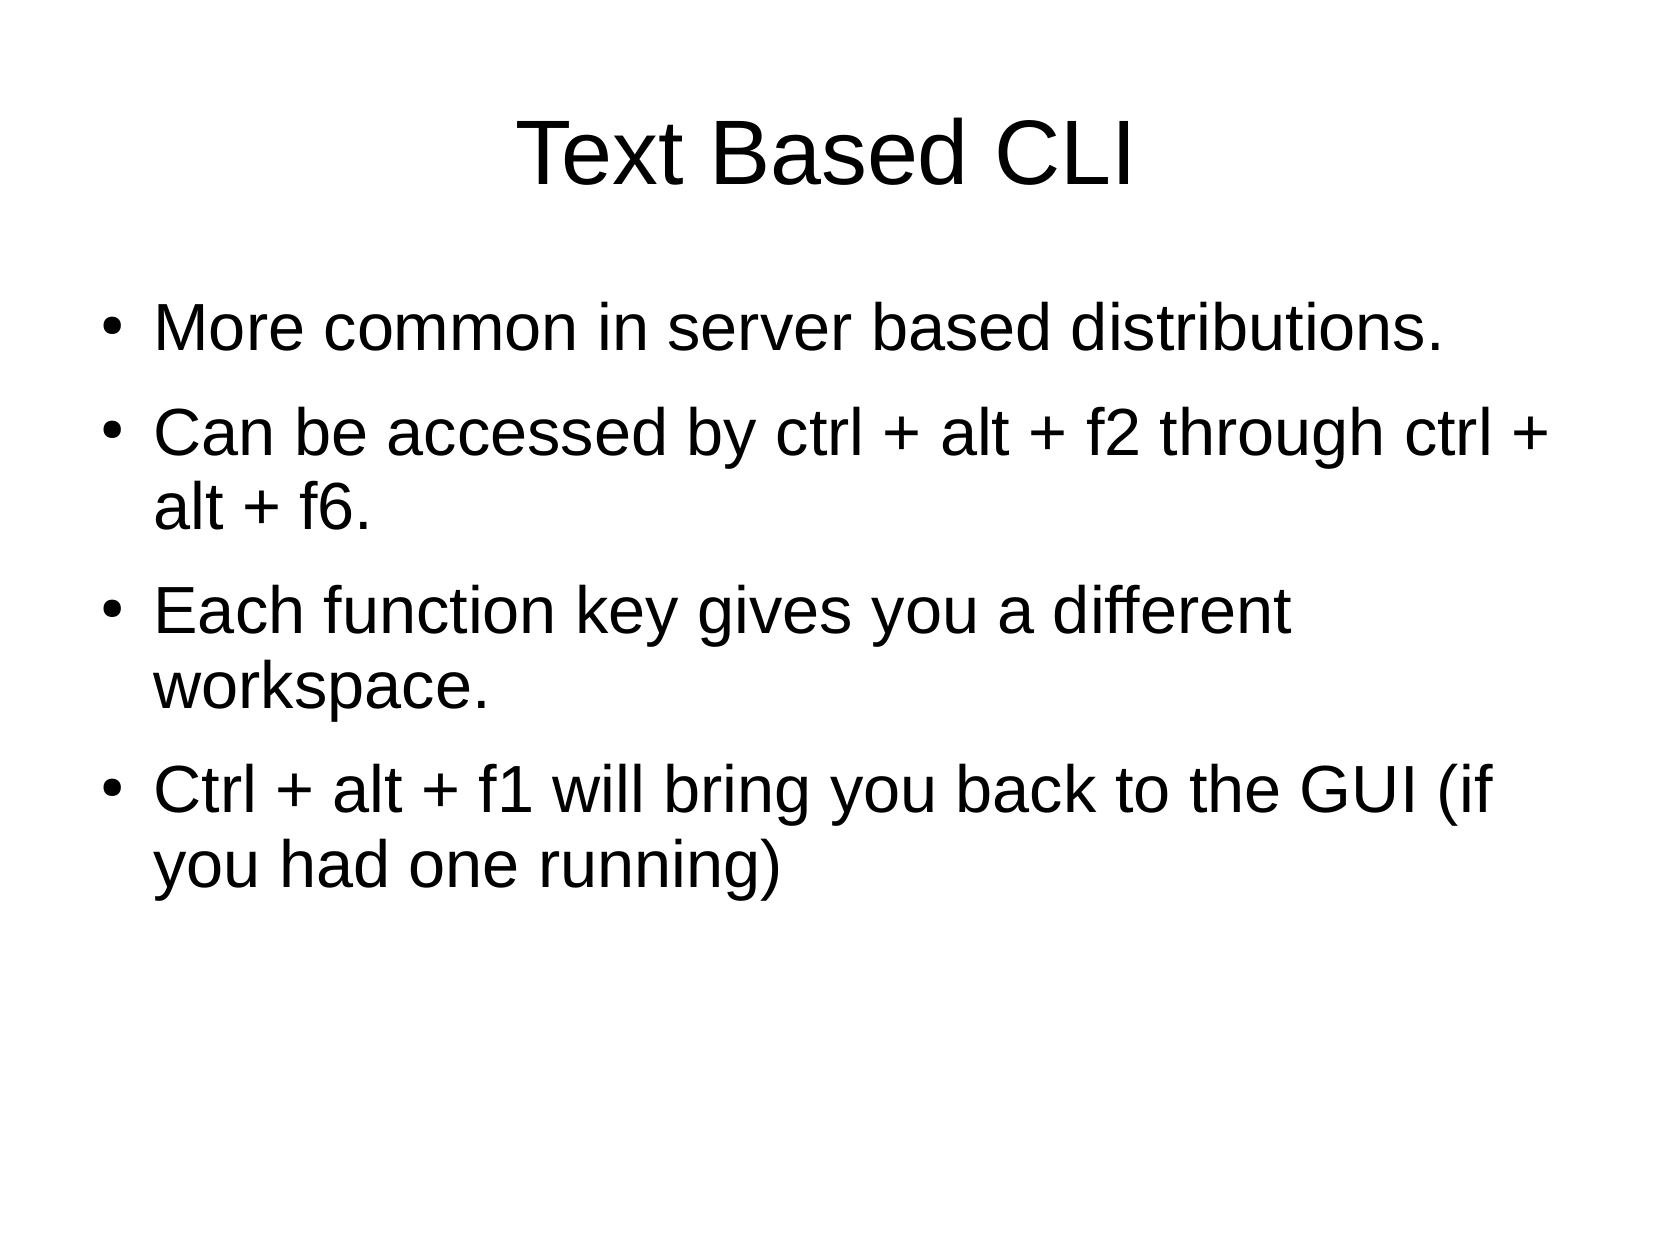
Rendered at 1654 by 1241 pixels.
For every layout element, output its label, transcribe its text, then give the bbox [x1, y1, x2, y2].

list More common in server based distributions. Can be accessed by ctrl + alt + f2 through ctrl + alt + f6. Each function key gives you a different workspace. Ctrl + alt + f1 will bring you back to the GUI (if you had one running) [82, 290, 1571, 1010]
title Text Based CLI [82, 49, 1571, 257]
